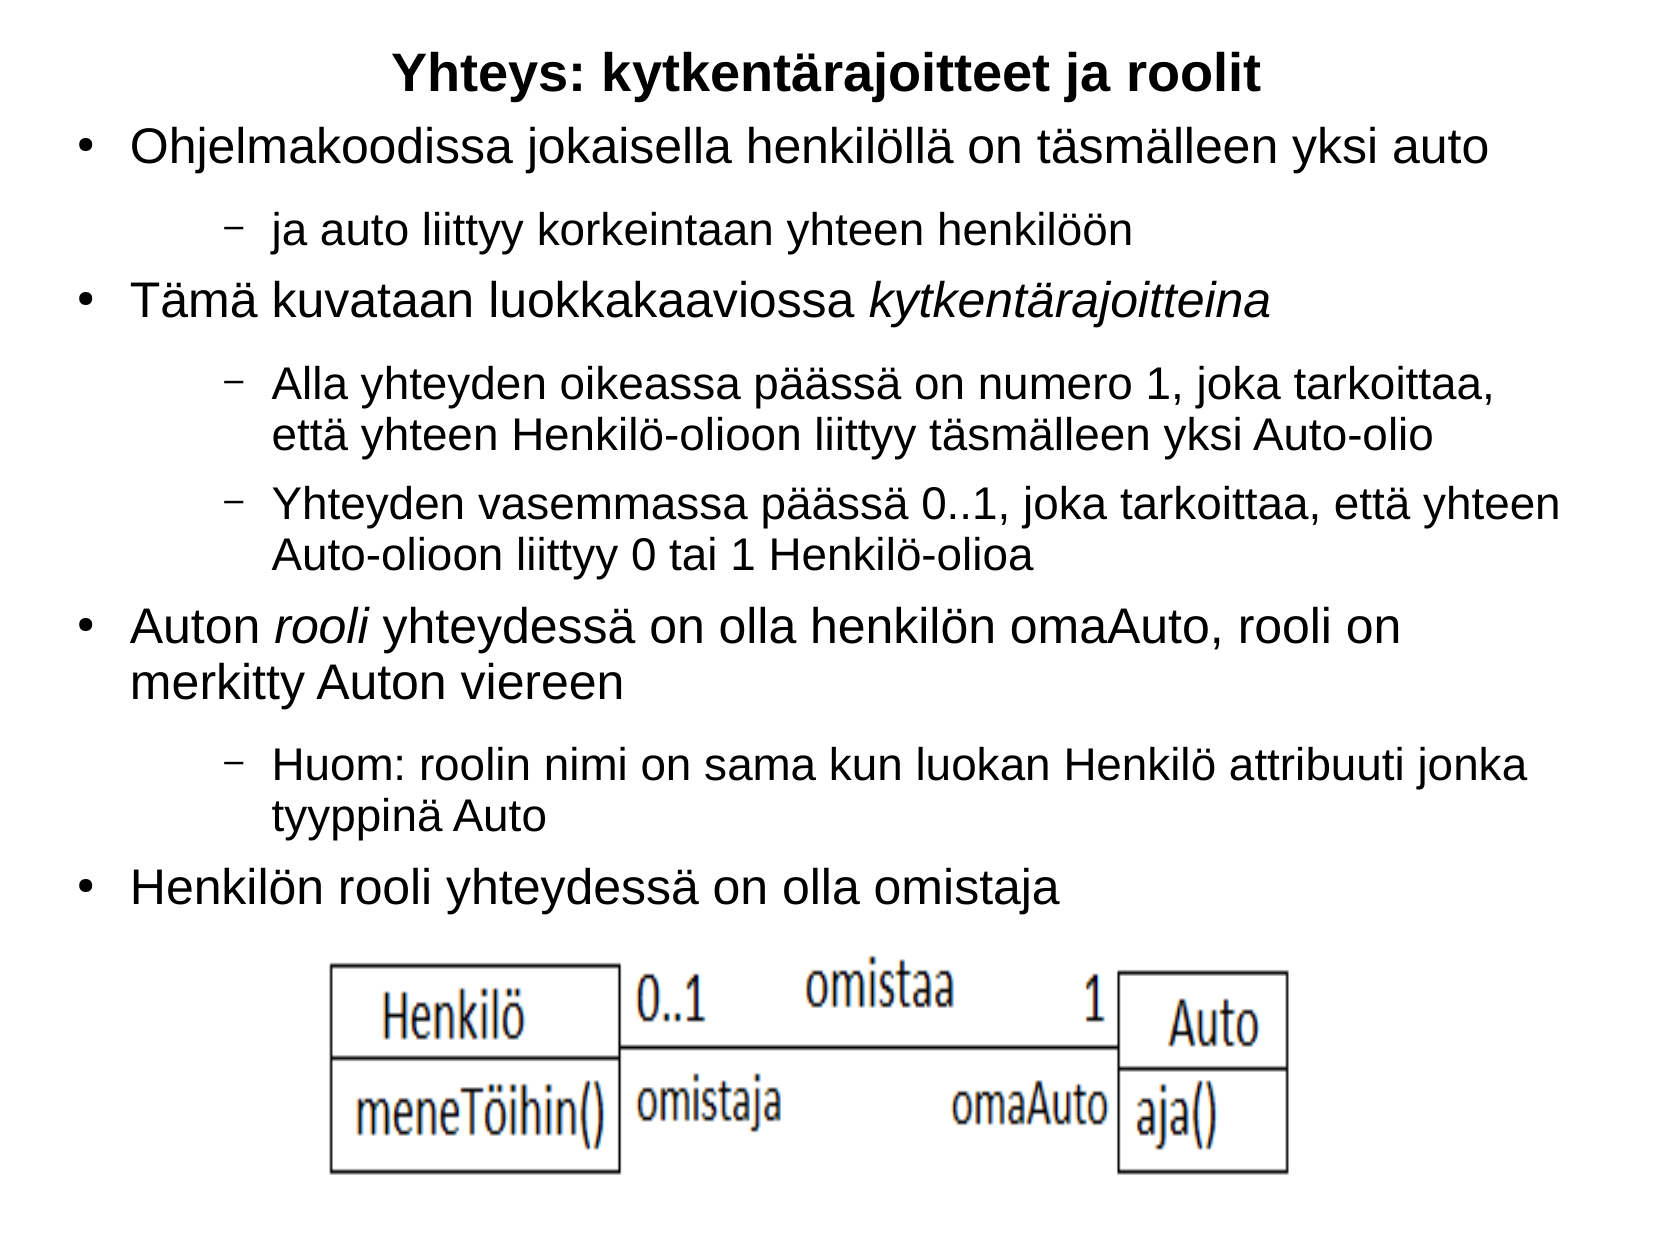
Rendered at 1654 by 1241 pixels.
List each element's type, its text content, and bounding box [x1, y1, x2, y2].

title Yhteys: kytkentärajoitteet ja roolit [59, 42, 1595, 104]
list Ohjelmakoodissa jokaisella henkilöllä on täsmälleen yksi auto ja auto liittyy korkeintaan yhteen henkilöön Tämä kuvataan luokkakaaviossa kytkentärajoitteina Alla yhteyden oikeassa päässä on numero 1, joka tarkoittaa, että yhteen Henkilö-olioon liittyy täsmälleen yksi Auto-olio Yhteyden vasemmassa päässä 0..1, joka tarkoittaa, että yhteen Auto-olioon liittyy 0 tai 1 Henkilö-olioa Auton rooli yhteydessä on olla henkilön omaAuto, rooli on merkitty Auton viereen Huom: roolin nimi on sama kun luokan Henkilö attribuuti jonka tyyppinä Auto Henkilön rooli yhteydessä on olla omistaja [59, 118, 1571, 916]
picture [324, 944, 1300, 1182]
